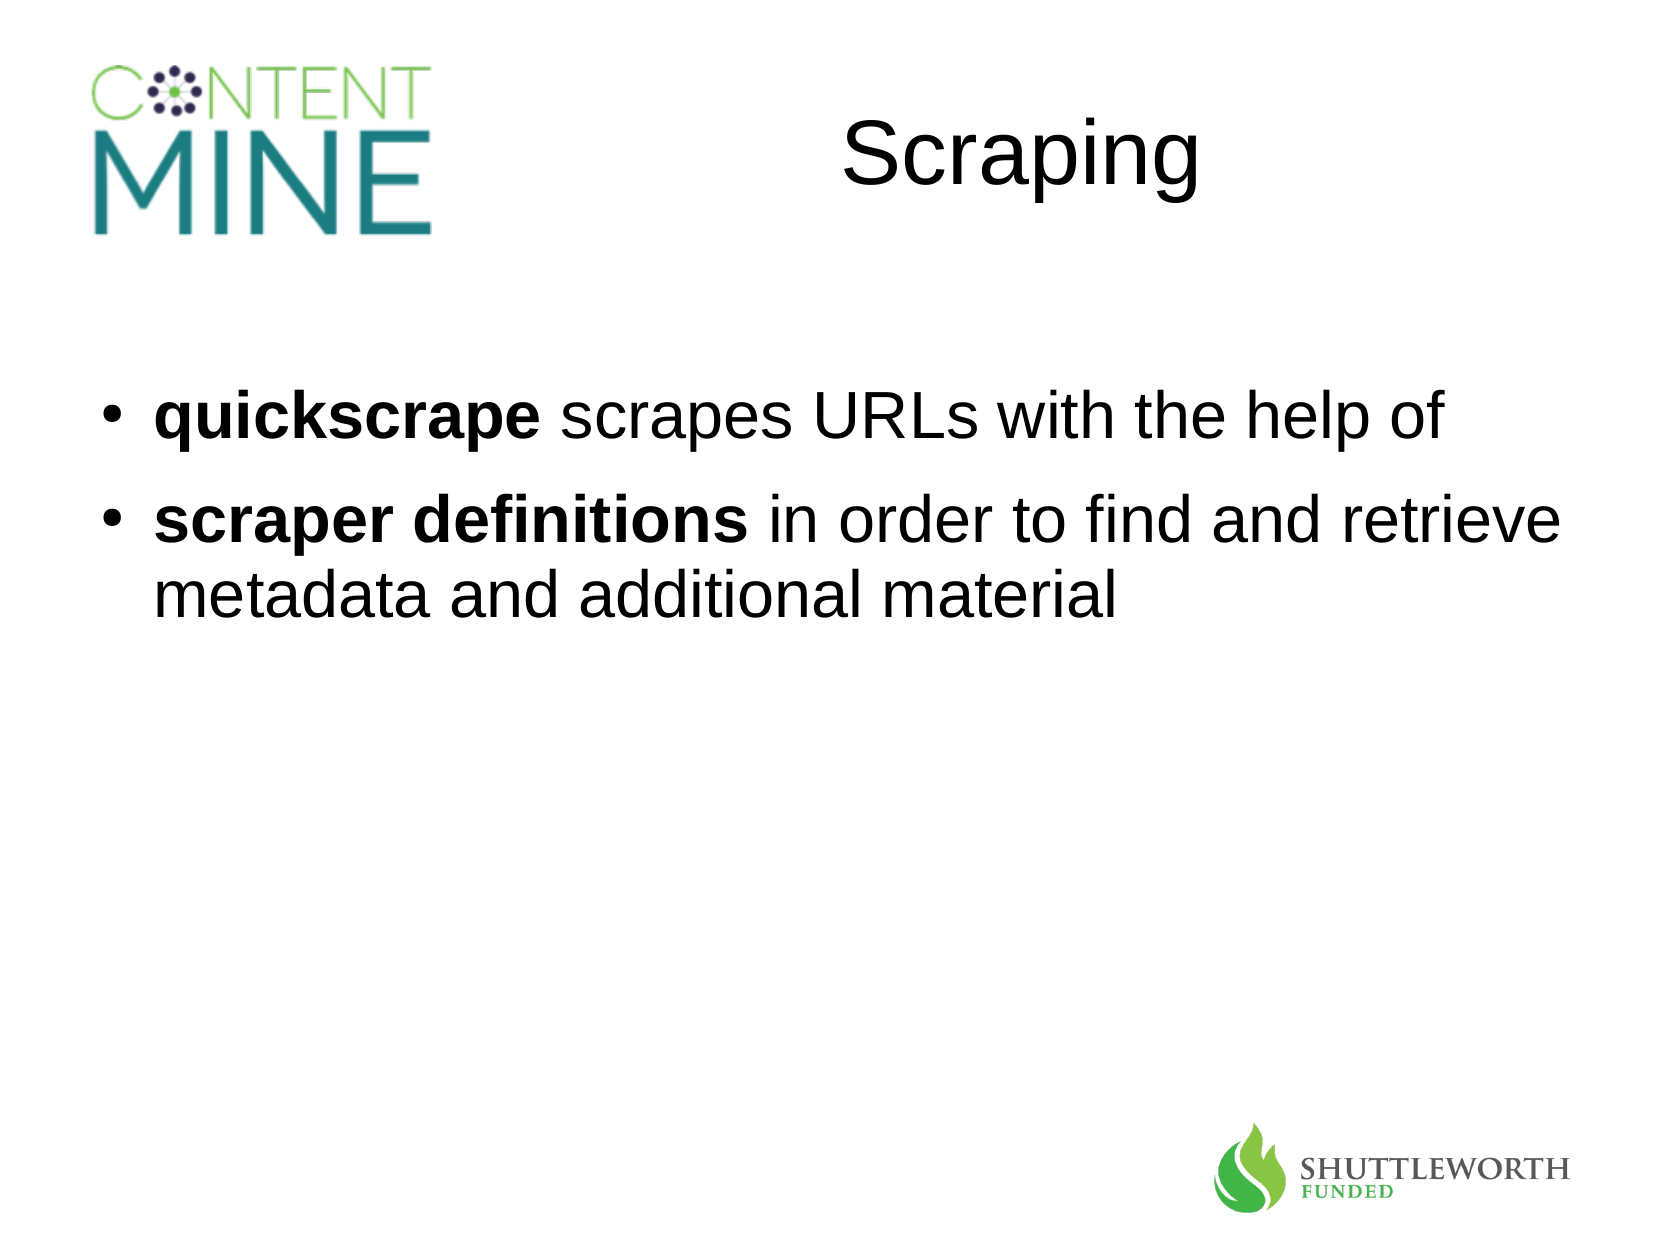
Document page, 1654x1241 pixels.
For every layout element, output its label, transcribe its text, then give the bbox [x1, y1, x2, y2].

title Scraping [472, 49, 1571, 257]
picture [91, 64, 432, 236]
list quickscrape scrapes URLs with the help of scraper definitions in order to find and retrieve metadata and additional material [82, 377, 1571, 1010]
picture [1200, 1112, 1581, 1222]
